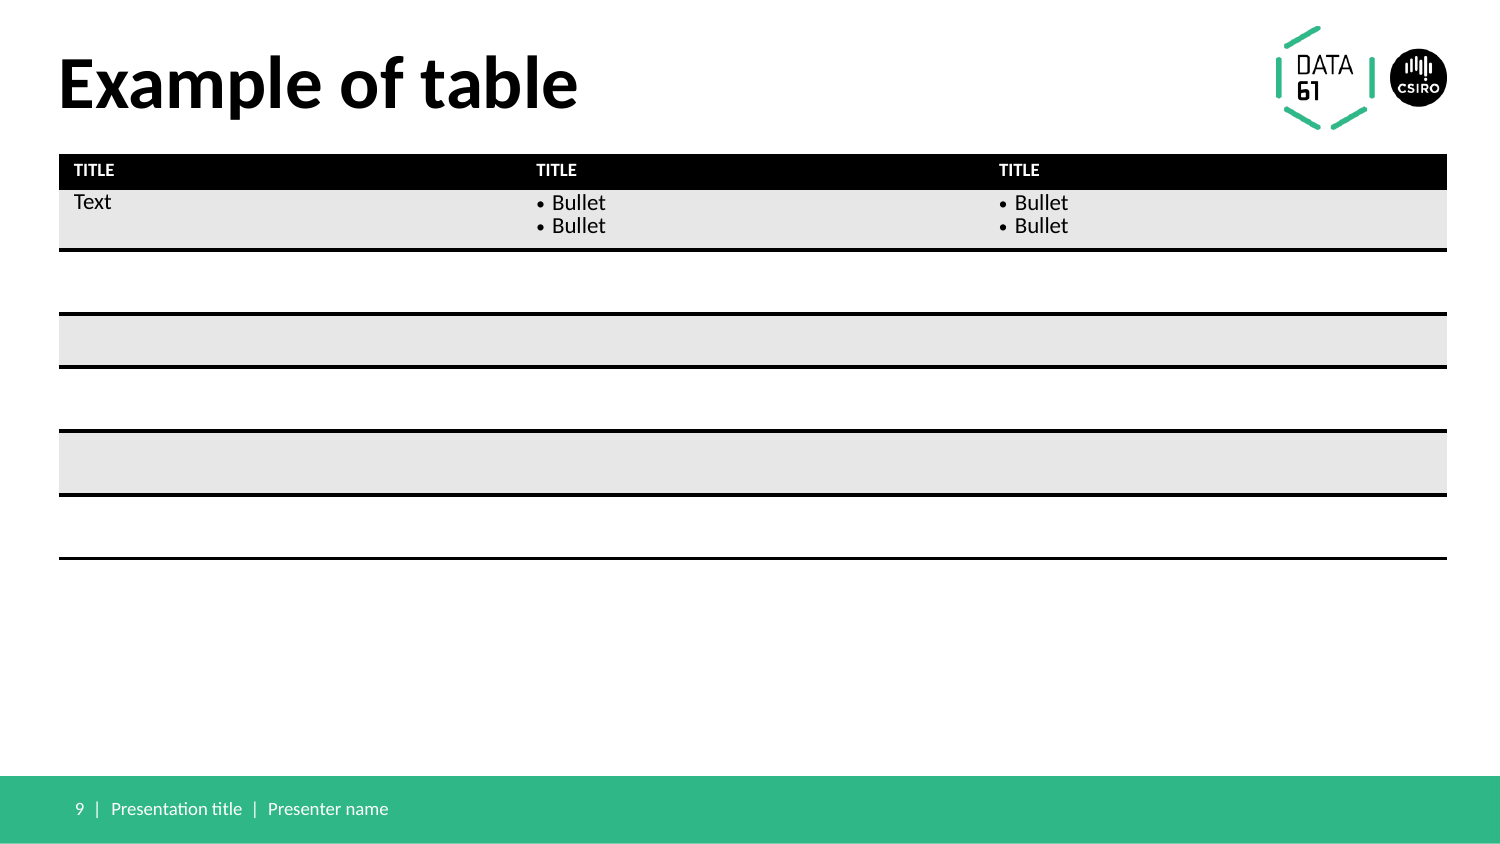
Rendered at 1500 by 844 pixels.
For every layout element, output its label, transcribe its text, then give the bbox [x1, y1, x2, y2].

table_cell [522, 316, 984, 365]
table_cell [984, 252, 1447, 312]
table_cell [984, 433, 1447, 493]
table_cell [522, 369, 984, 429]
table_cell [59, 252, 522, 312]
title Example of table [58, 33, 1258, 139]
table_cell Bullet Bullet [522, 190, 984, 248]
table_cell [984, 497, 1447, 557]
table_cell Text [59, 190, 522, 248]
table_cell [984, 369, 1447, 429]
table_cell [522, 497, 984, 557]
table_cell Bullet Bullet [984, 190, 1447, 248]
table_header title [984, 158, 1447, 186]
table_cell [984, 316, 1447, 365]
table_cell [59, 369, 522, 429]
table_header Title [522, 158, 984, 186]
table_cell [522, 433, 984, 493]
slide_number <number> | [54, 800, 102, 816]
picture [1276, 26, 1447, 130]
table_cell [59, 316, 522, 365]
table_cell [59, 433, 522, 493]
table_cell [522, 252, 984, 312]
footer Presentation title | Presenter name [111, 800, 1110, 816]
table_header Title [59, 158, 522, 186]
table_cell [59, 497, 522, 557]
